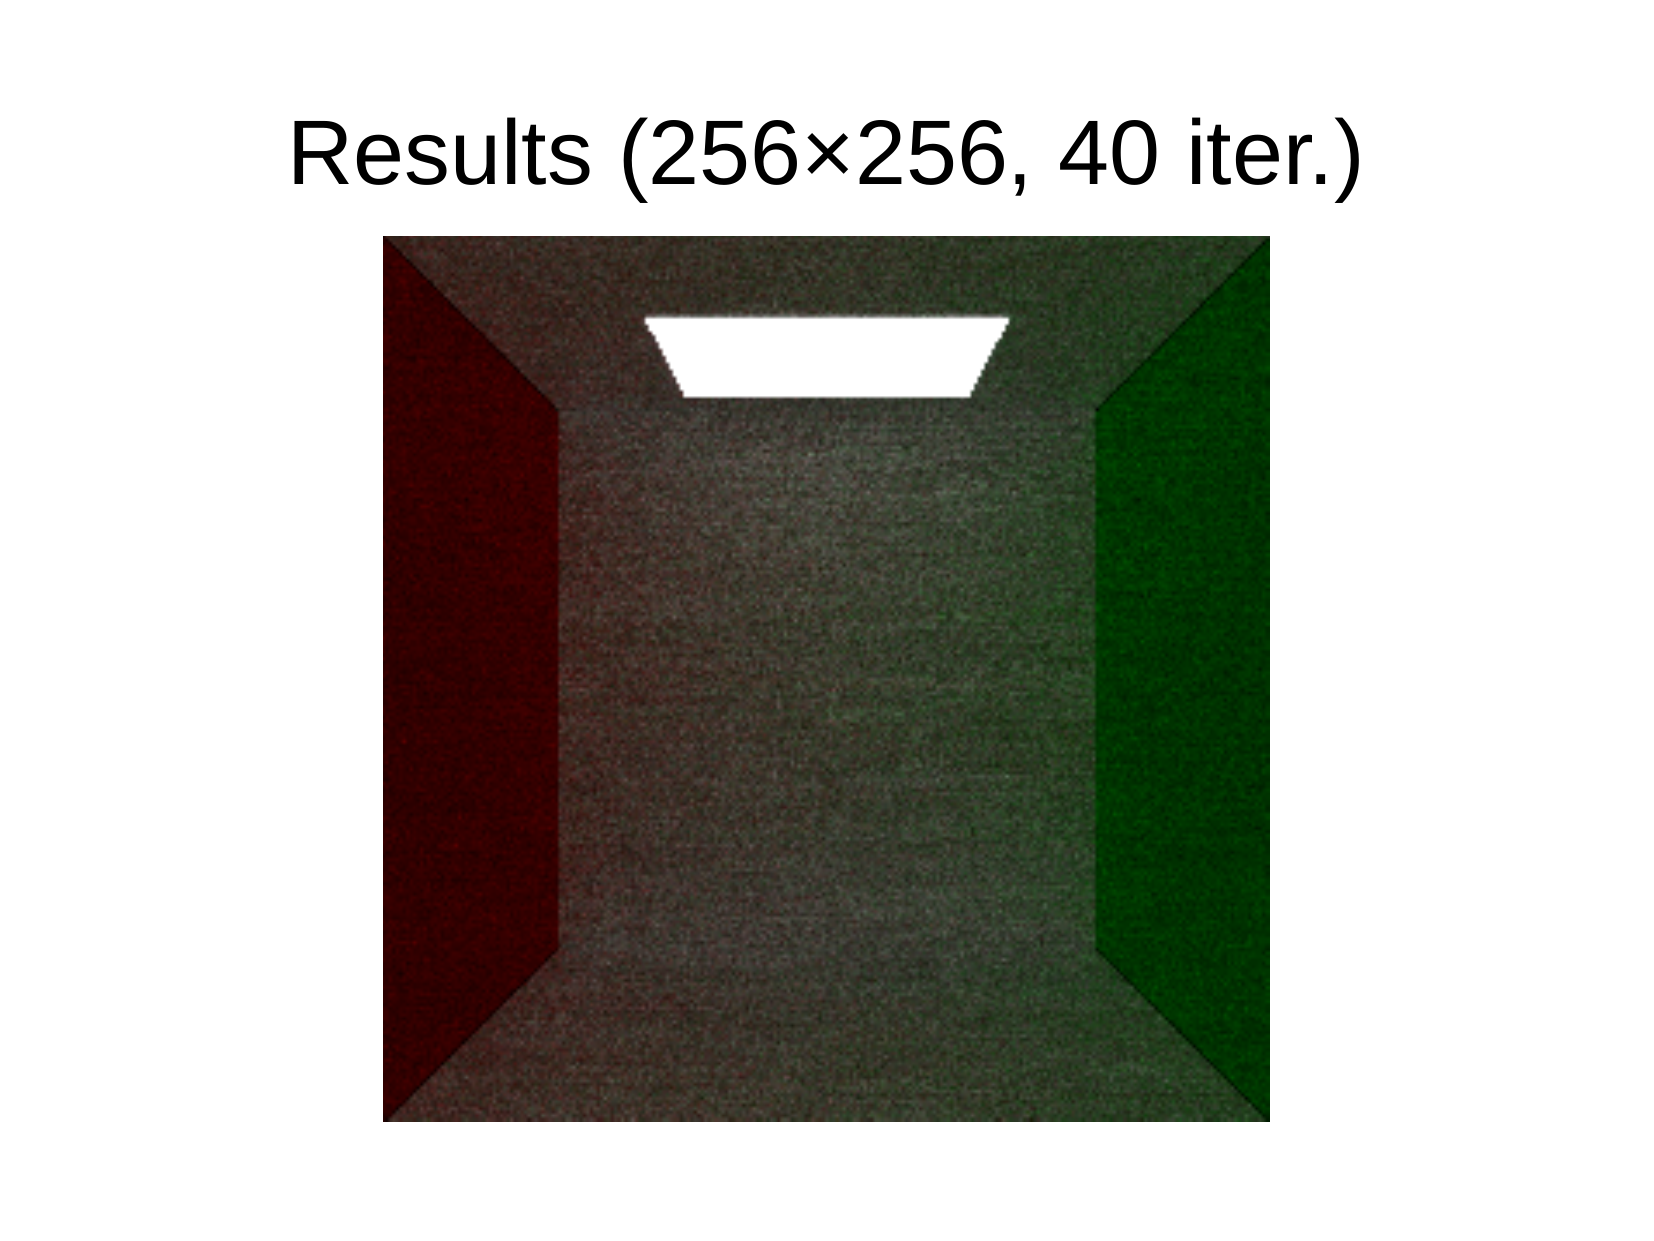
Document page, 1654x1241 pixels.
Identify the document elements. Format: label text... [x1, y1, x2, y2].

picture [383, 236, 1270, 1123]
title Results (256×256, 40 iter.) [82, 49, 1571, 257]
